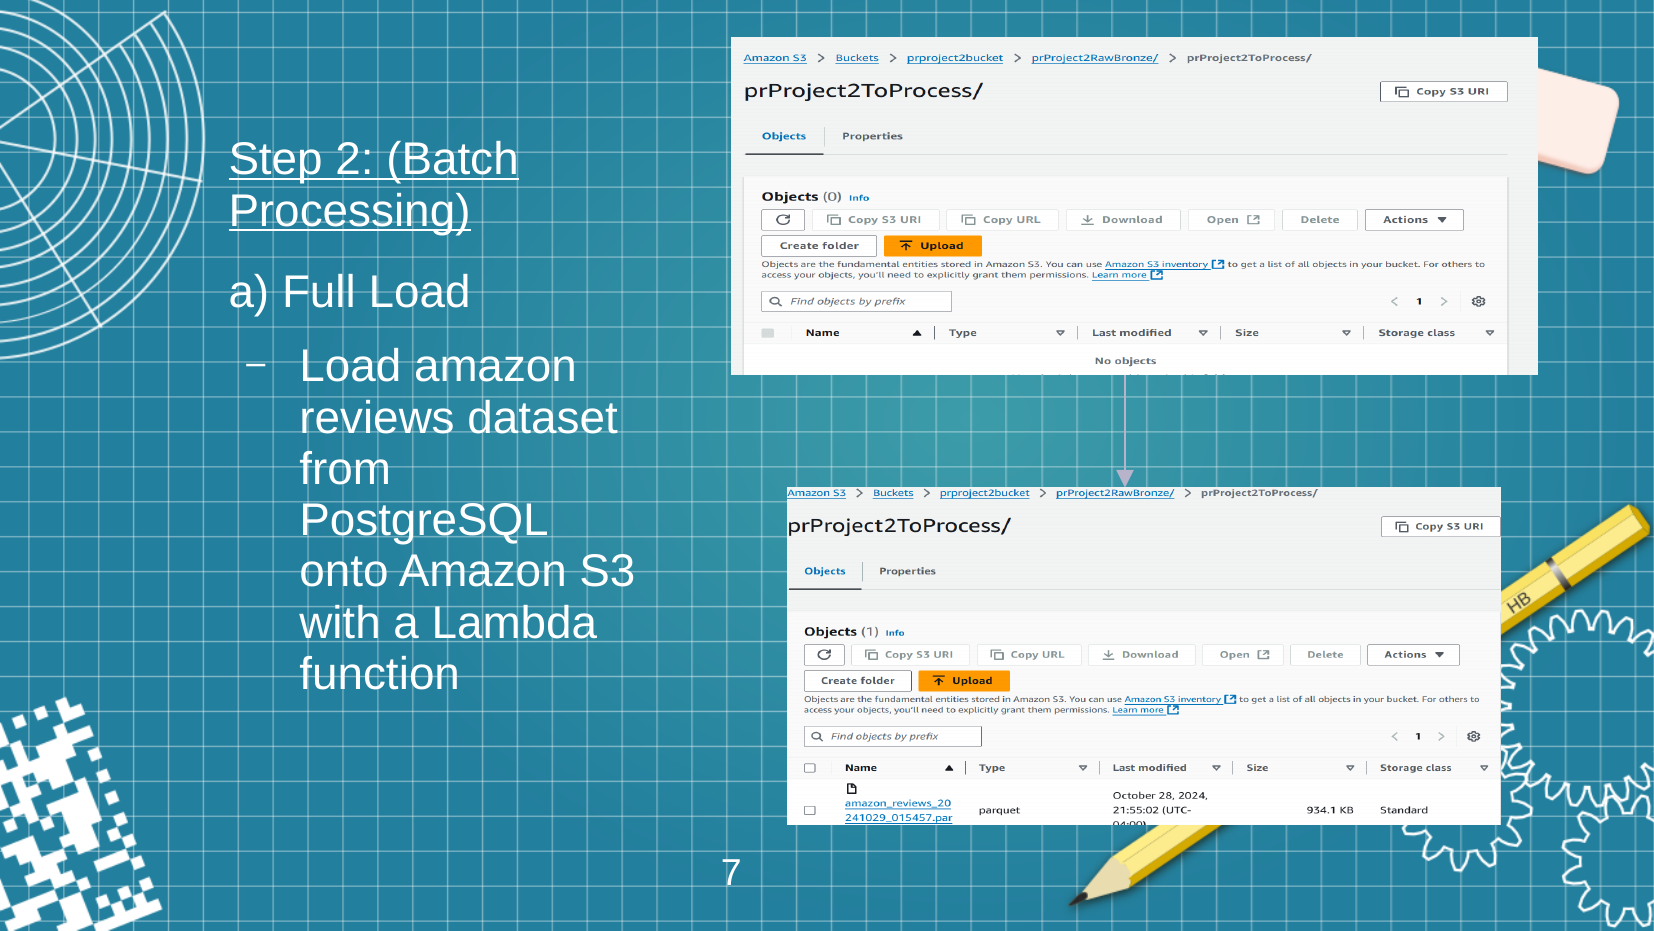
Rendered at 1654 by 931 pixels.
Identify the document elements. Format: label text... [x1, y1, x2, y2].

text_box <number> [600, 844, 863, 901]
picture [0, 0, 1654, 931]
list Step 2: (Batch Processing) a) Full Load Load amazon reviews dataset from PostgreSQL onto Amazon S3 with a Lambda function [157, 133, 638, 751]
